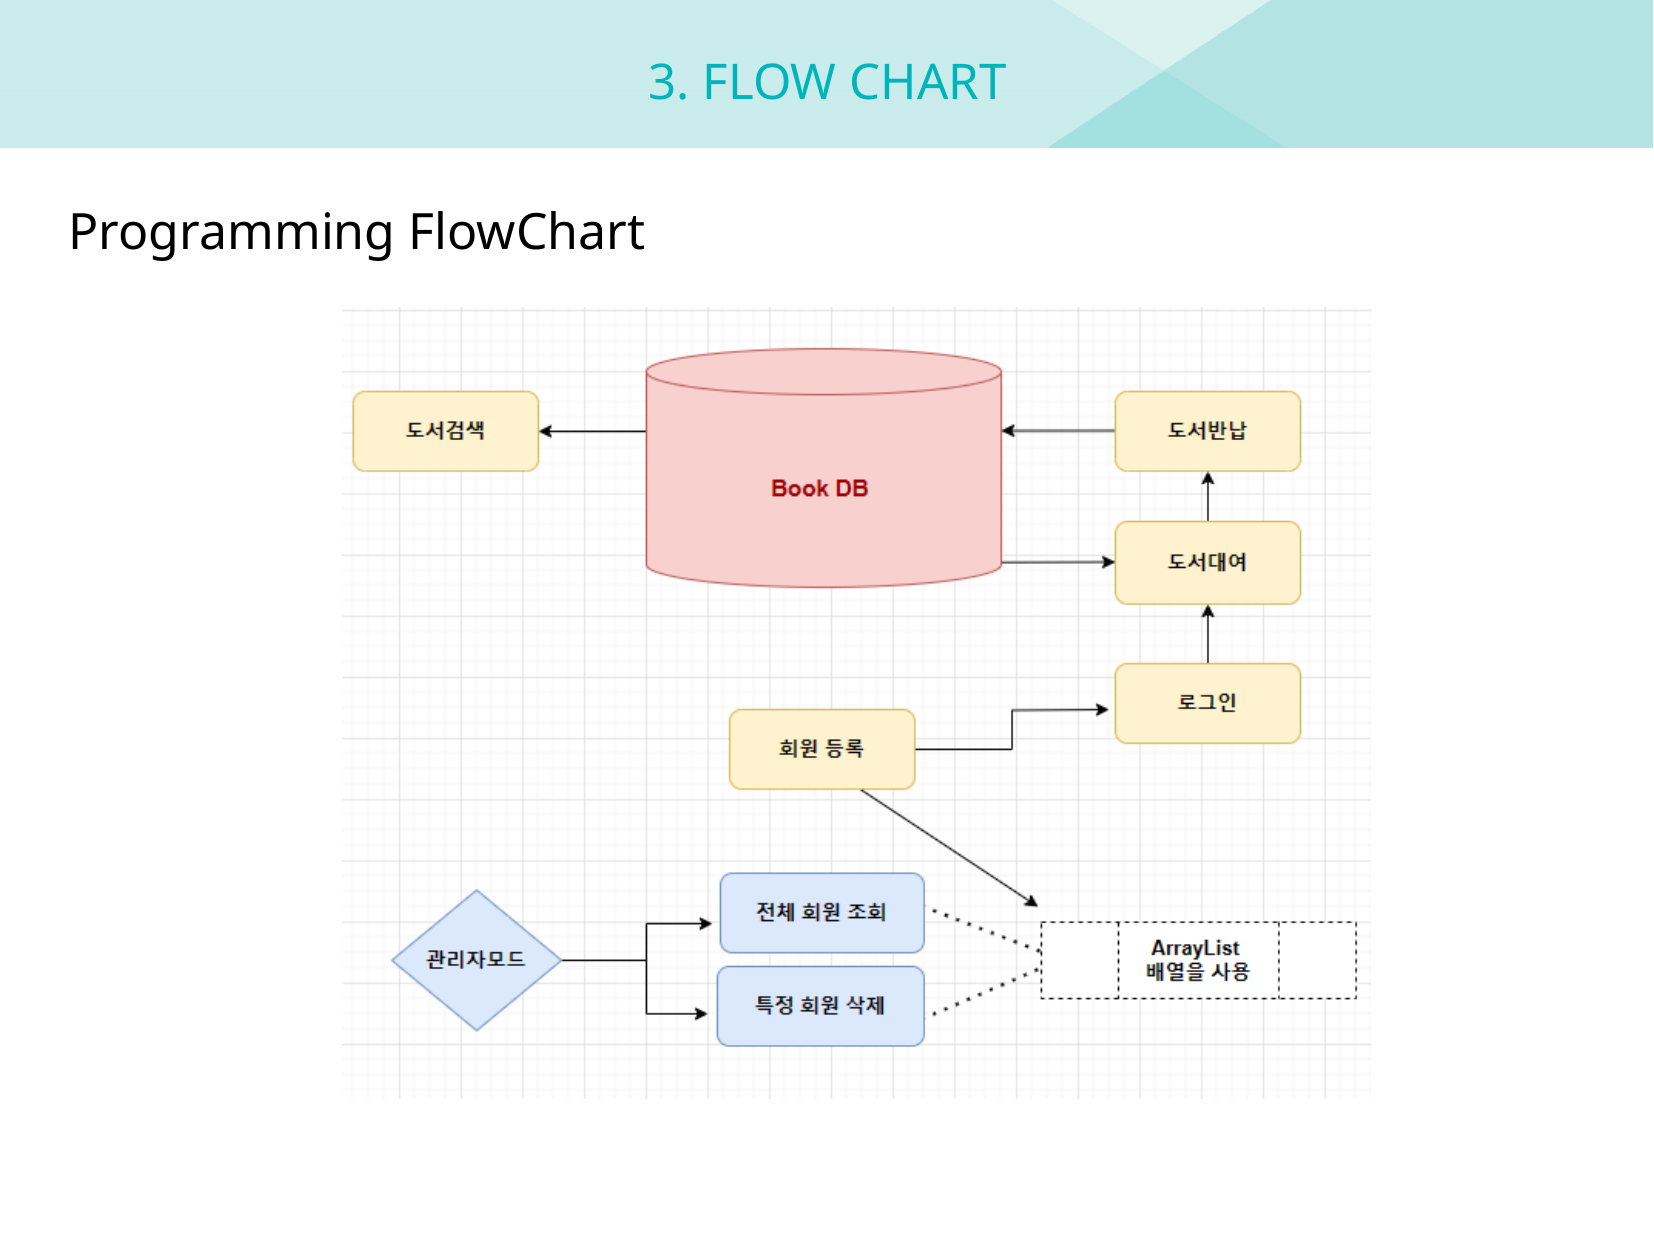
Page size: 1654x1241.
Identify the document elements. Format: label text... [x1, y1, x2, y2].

text_box Programming FlowChart [0, 154, 833, 272]
text_box 3. FLOW CHART [425, 48, 1230, 118]
picture [342, 307, 1371, 1099]
